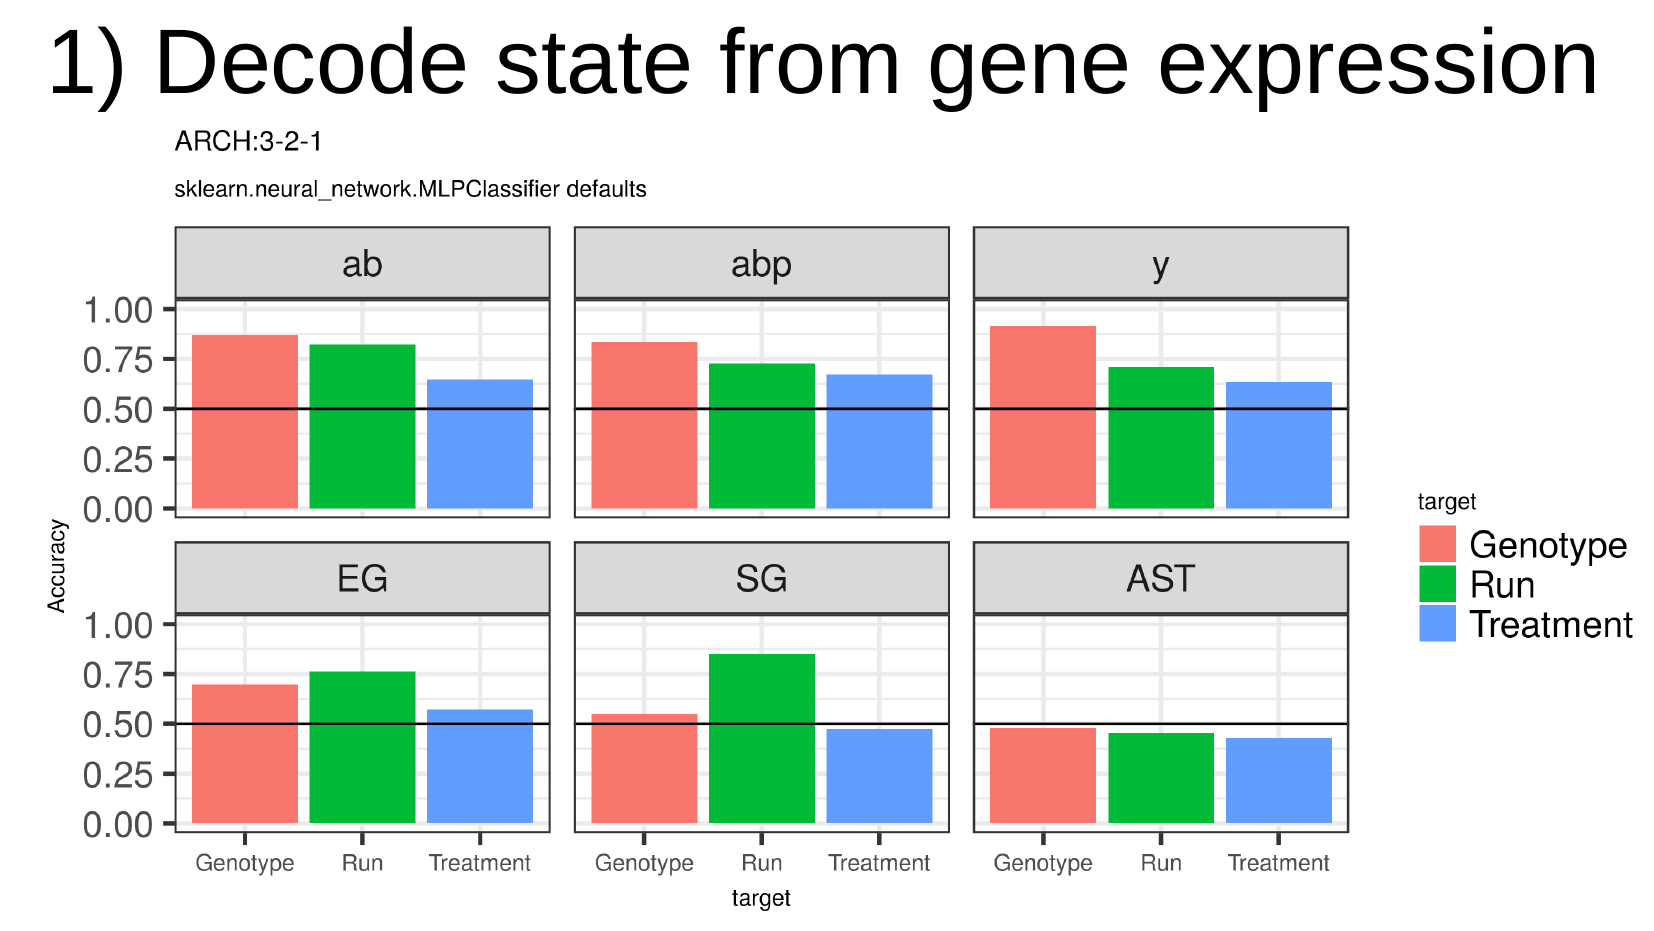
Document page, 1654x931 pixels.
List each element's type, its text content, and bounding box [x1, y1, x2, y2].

picture [24, 107, 1654, 931]
title 1) Decode state from gene expression [1, 0, 1648, 165]
